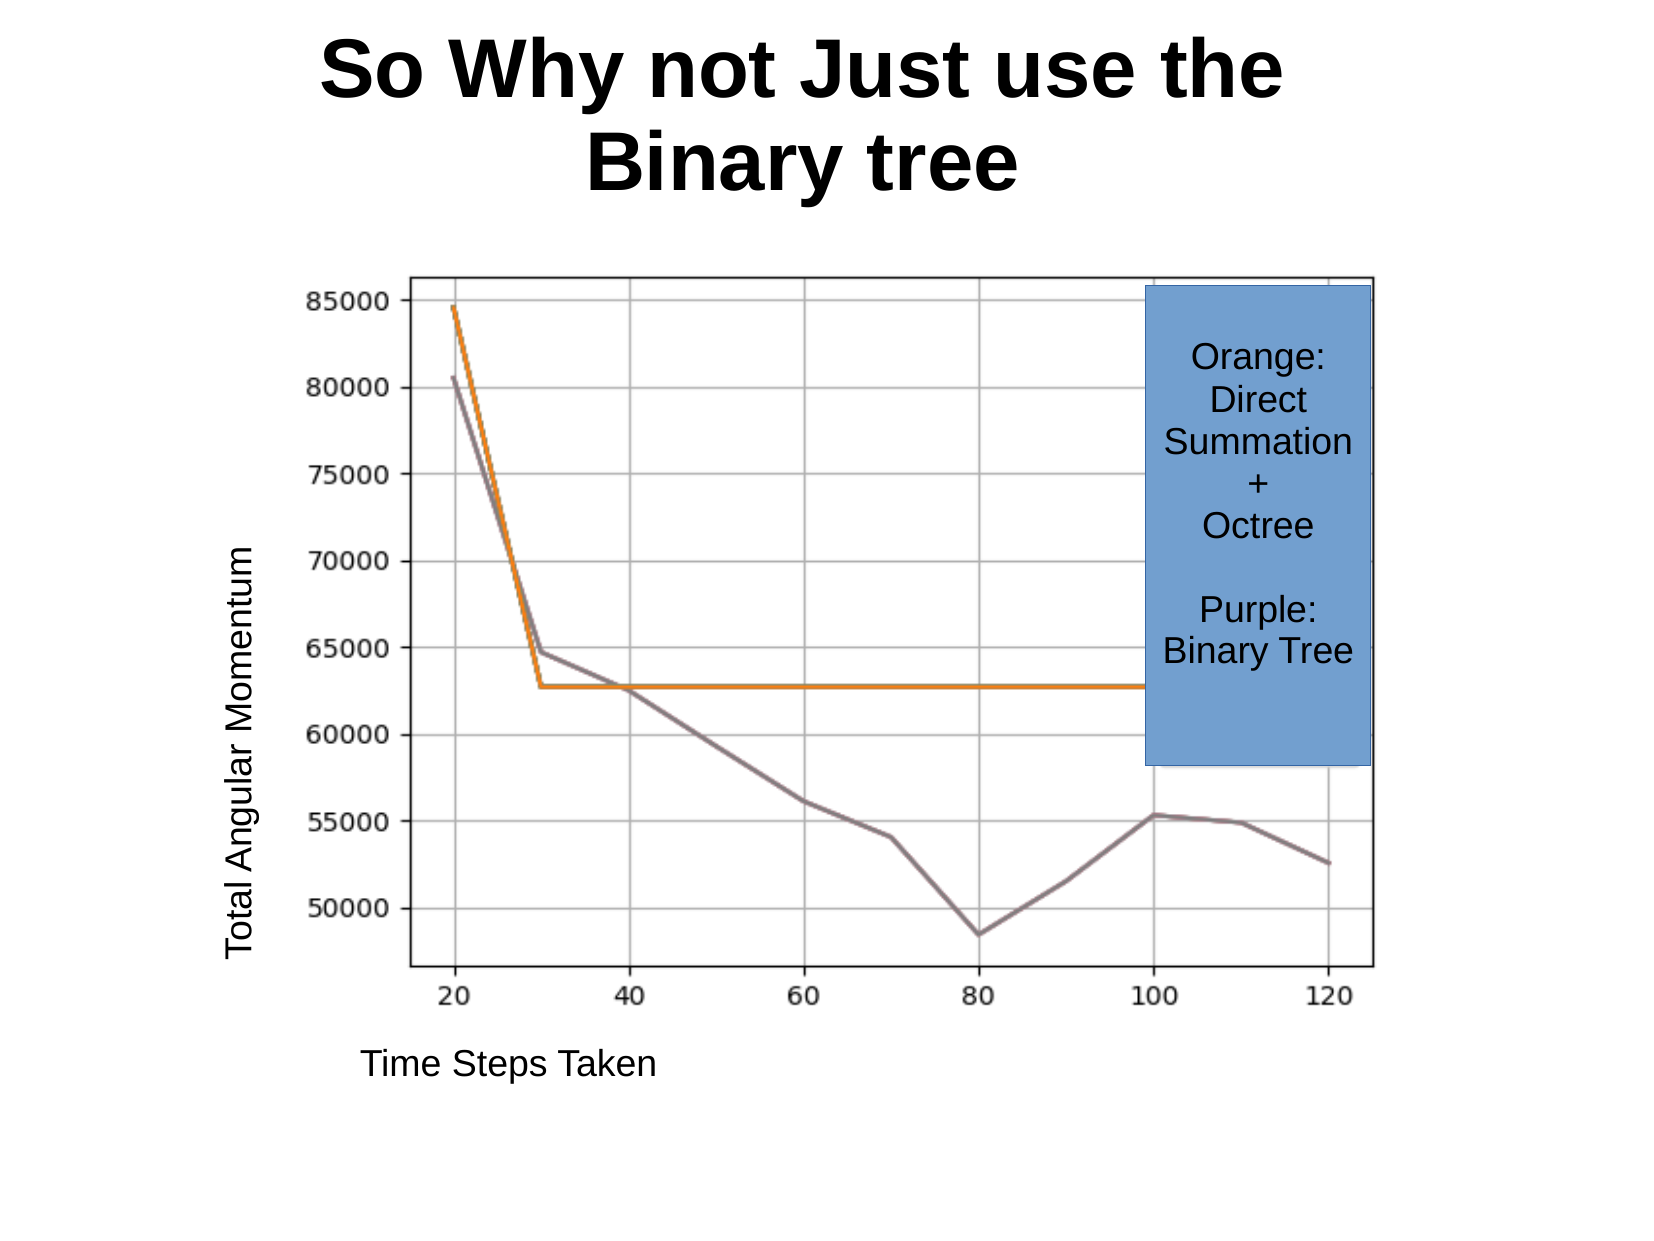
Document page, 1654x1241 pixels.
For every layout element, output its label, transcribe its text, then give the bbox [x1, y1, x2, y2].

text_box Time Steps Taken [345, 1035, 1111, 1092]
text_box Total Angular Momentum [210, 210, 267, 976]
picture [255, 169, 1497, 1066]
text_box So Why not Just use the Binary tree [255, 15, 1351, 216]
text_box Orange: Direct Summation + Octree Purple: Binary Tree [1145, 285, 1371, 766]
